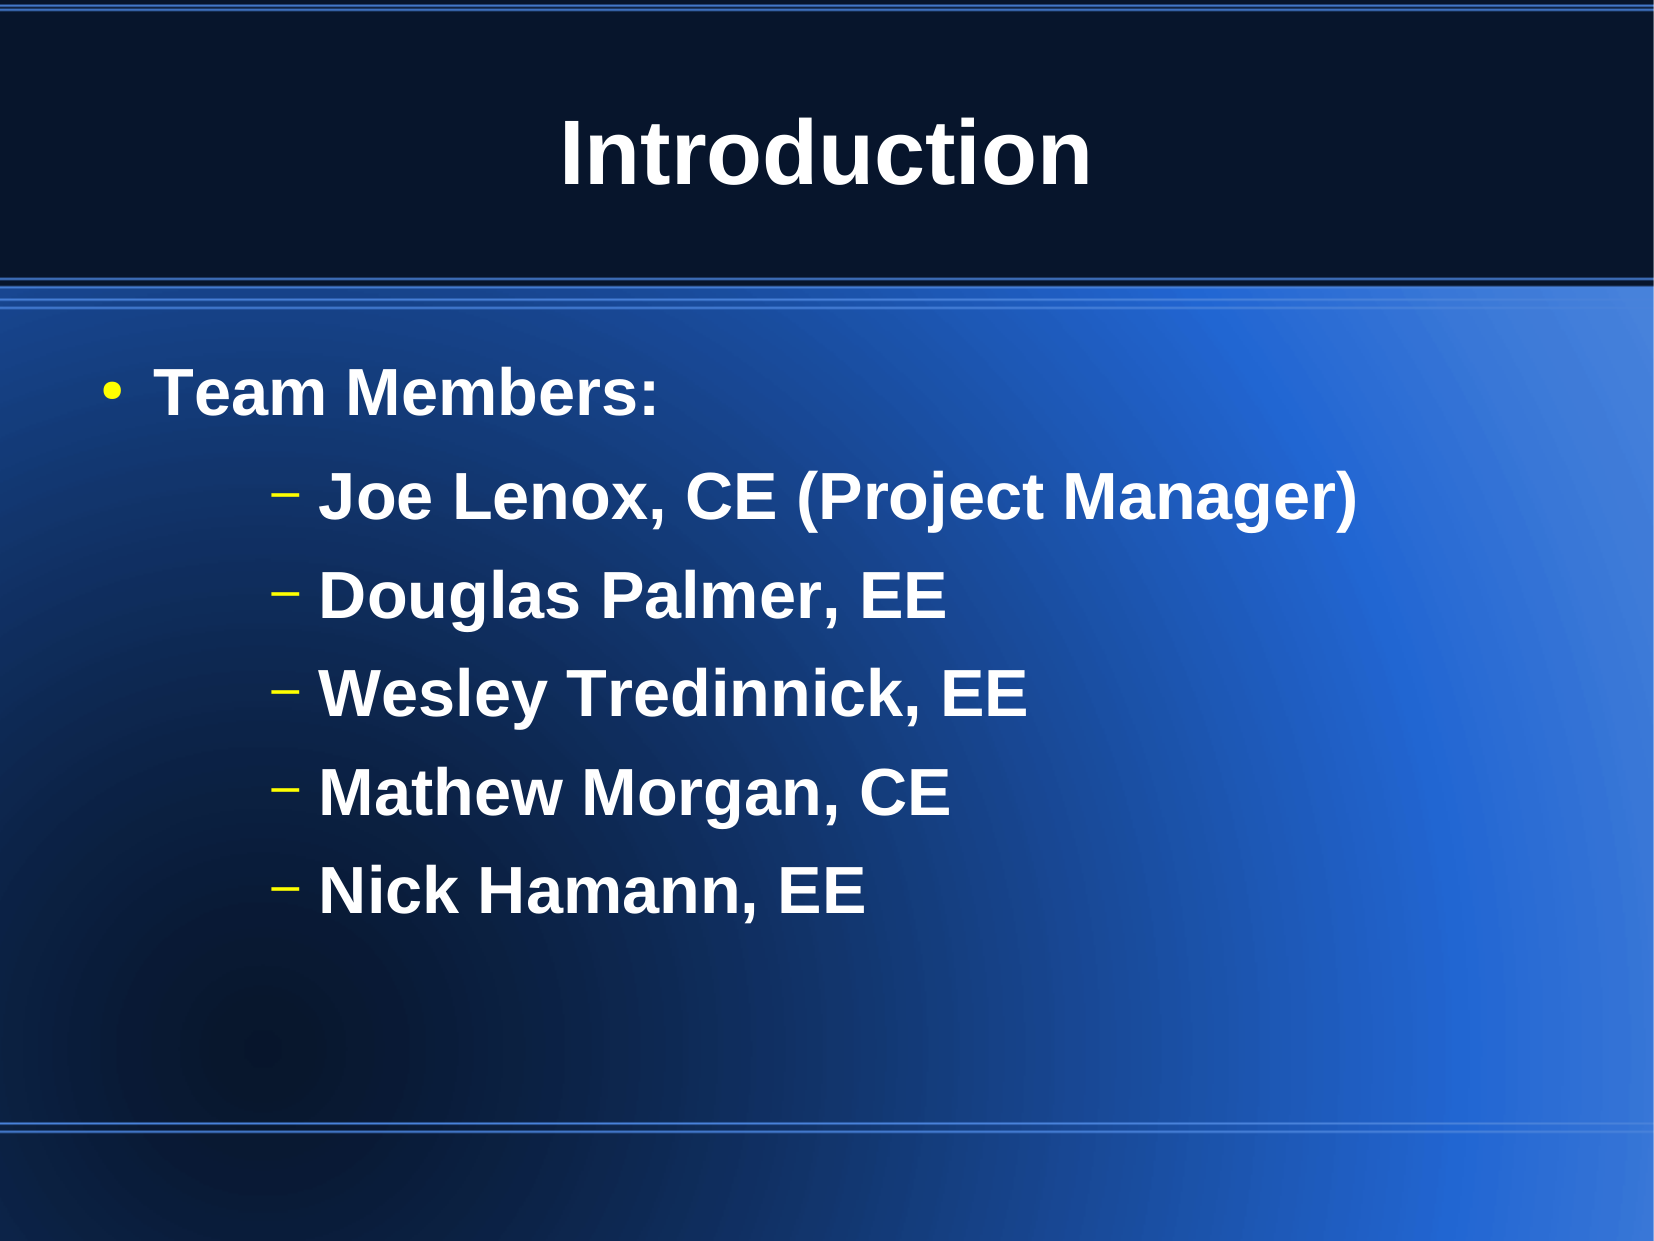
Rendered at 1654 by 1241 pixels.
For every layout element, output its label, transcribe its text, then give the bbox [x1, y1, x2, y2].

list Team Members: Joe Lenox, CE (Project Manager) Douglas Palmer, EE Wesley Tredinnick, EE Mathew Morgan, CE Nick Hamann, EE [82, 355, 1571, 1058]
picture [0, 0, 1654, 1241]
title Introduction [82, 49, 1571, 257]
